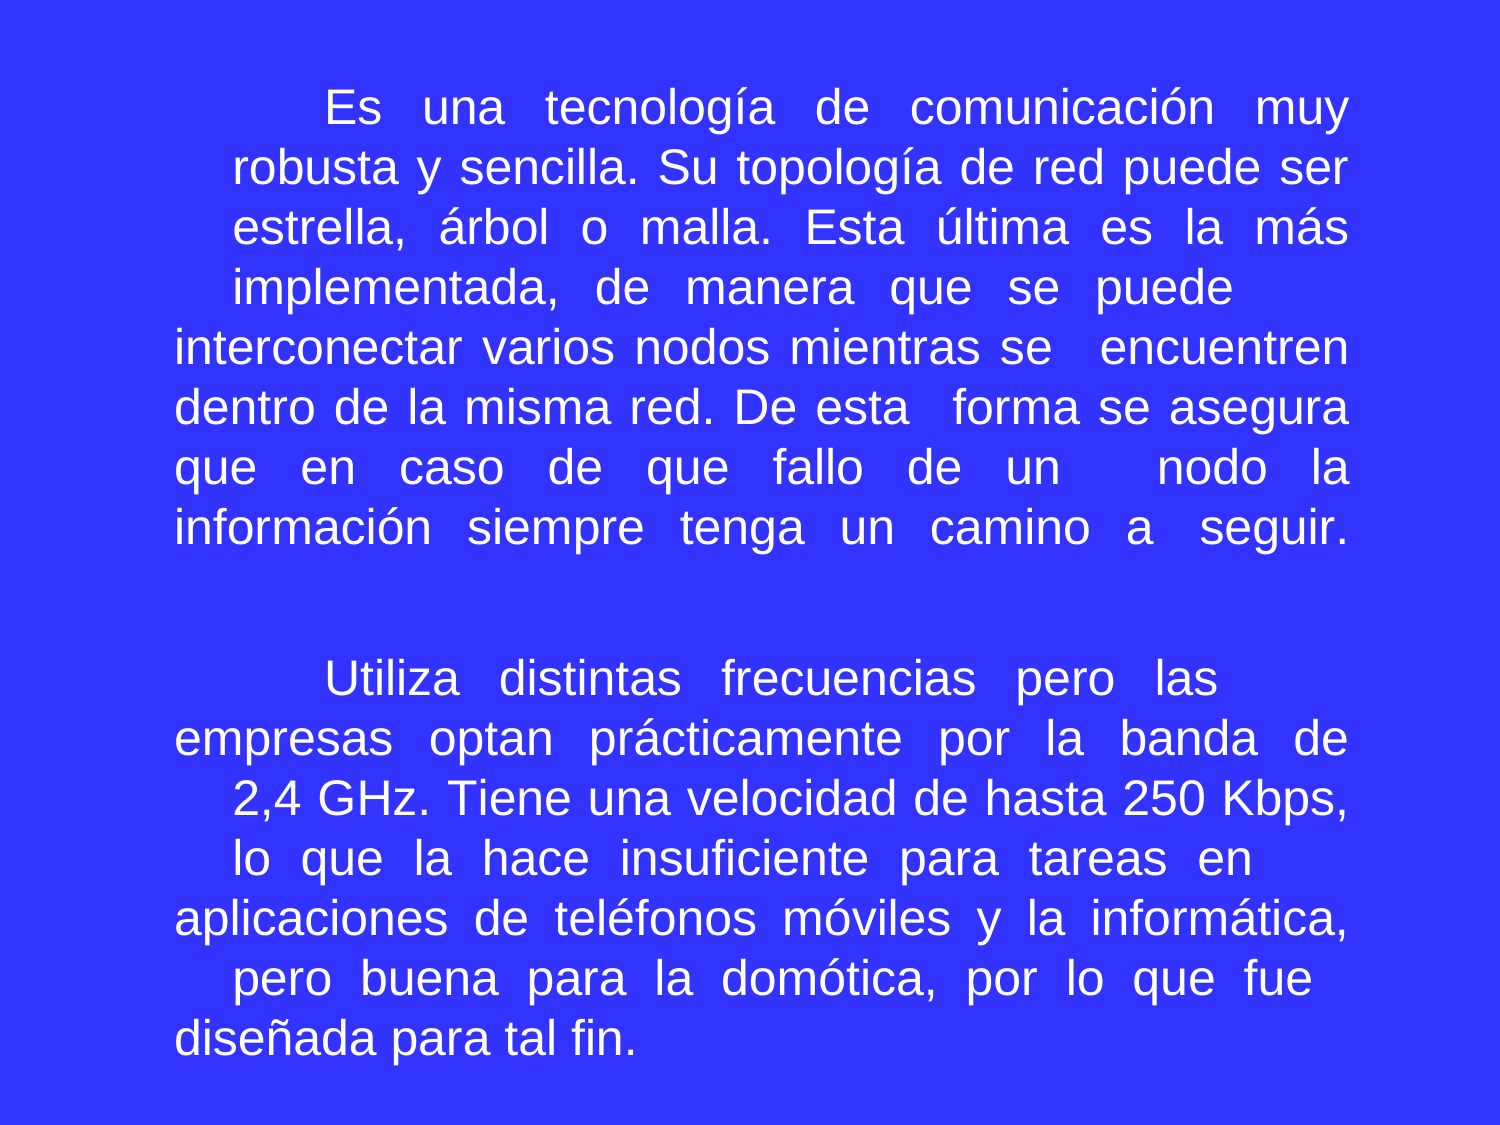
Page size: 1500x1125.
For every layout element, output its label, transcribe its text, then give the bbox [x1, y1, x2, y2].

text_box Es una tecnología de comunicación muy robusta y sencilla. Su topología de red puede ser estrella, árbol o malla. Esta última es la más implementada, de manera que se puede interconectar varios nodos mientras se encuentren dentro de la misma red. De esta forma se asegura que en caso de que fallo de un nodo la información siempre tenga un camino a seguir. Utiliza distintas frecuencias pero las empresas optan prácticamente por la banda de 2,4 GHz. Tiene una velocidad de hasta 250 Kbps, lo que la hace insuficiente para tareas en aplicaciones de teléfonos móviles y la informática, pero buena para la domótica, por lo que fue diseñada para tal fin. [159, 66, 1365, 1074]
